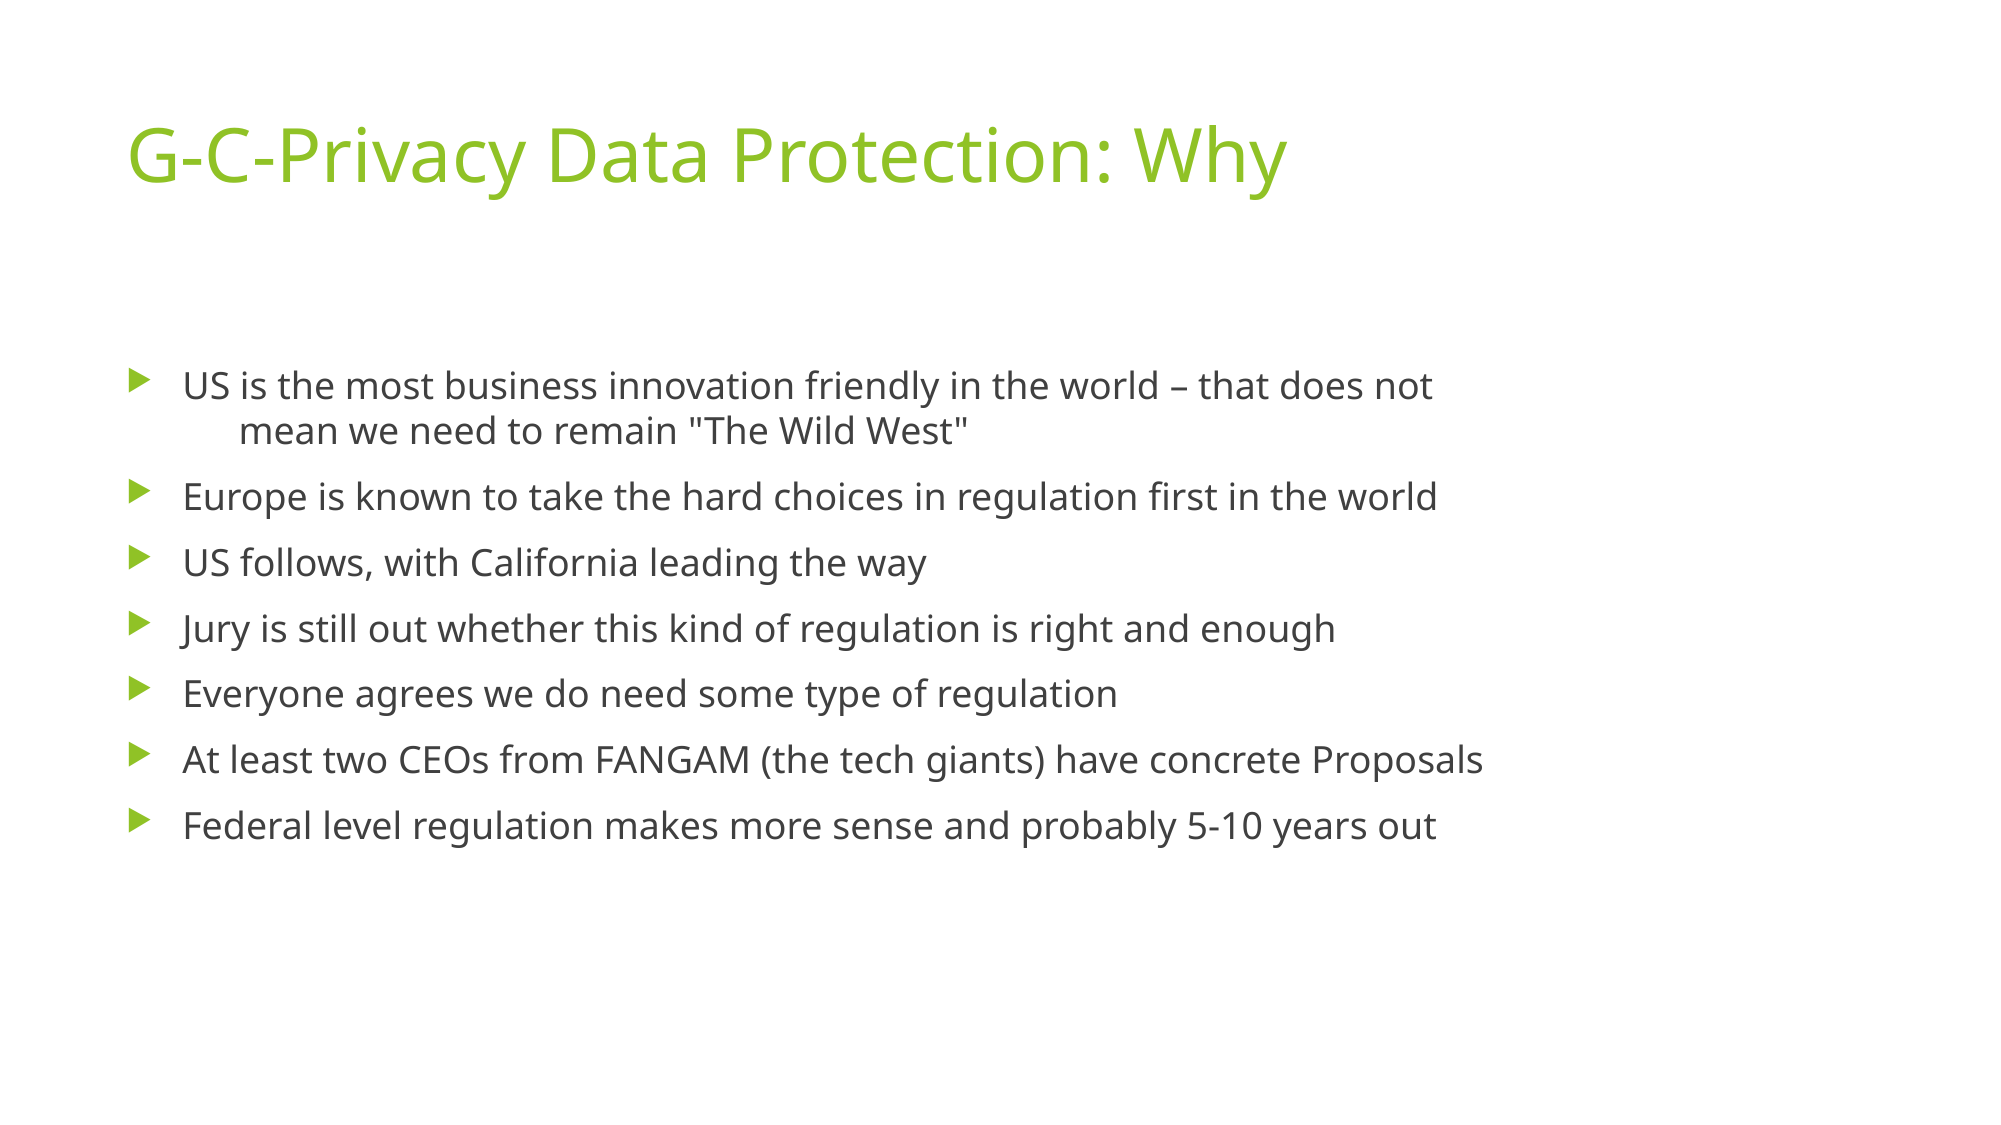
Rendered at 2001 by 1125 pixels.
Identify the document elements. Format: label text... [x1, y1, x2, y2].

title G-C-Privacy Data Protection: Why [111, 99, 1522, 317]
list US is the most business innovation friendly in the world – that does not mean we need to remain "The Wild West" Europe is known to take the hard choices in regulation first in the world US follows, with California leading the way Jury is still out whether this kind of regulation is right and enough Everyone agrees we do need some type of regulation At least two CEOs from FANGAM (the tech giants) have concrete Proposals Federal level regulation makes more sense and probably 5-10 years out [111, 354, 1522, 992]
